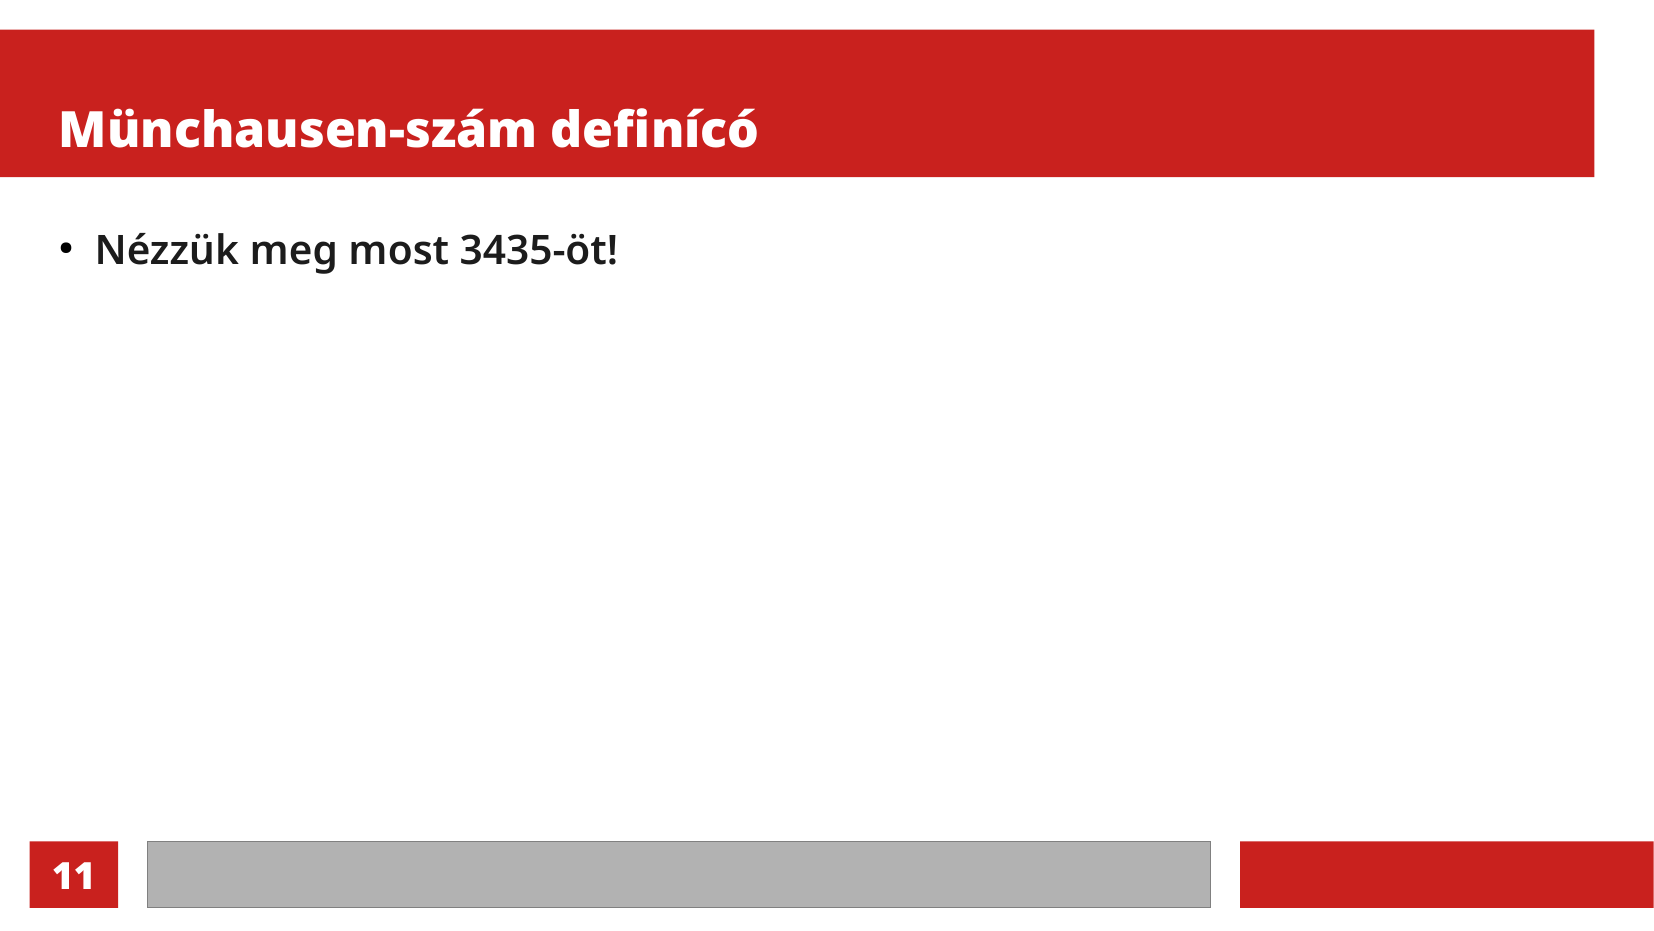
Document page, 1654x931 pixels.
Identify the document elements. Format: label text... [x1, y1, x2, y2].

title Münchausen-szám definícó [59, 44, 1595, 163]
list Nézzük meg most 3435-öt! [59, 221, 1565, 532]
